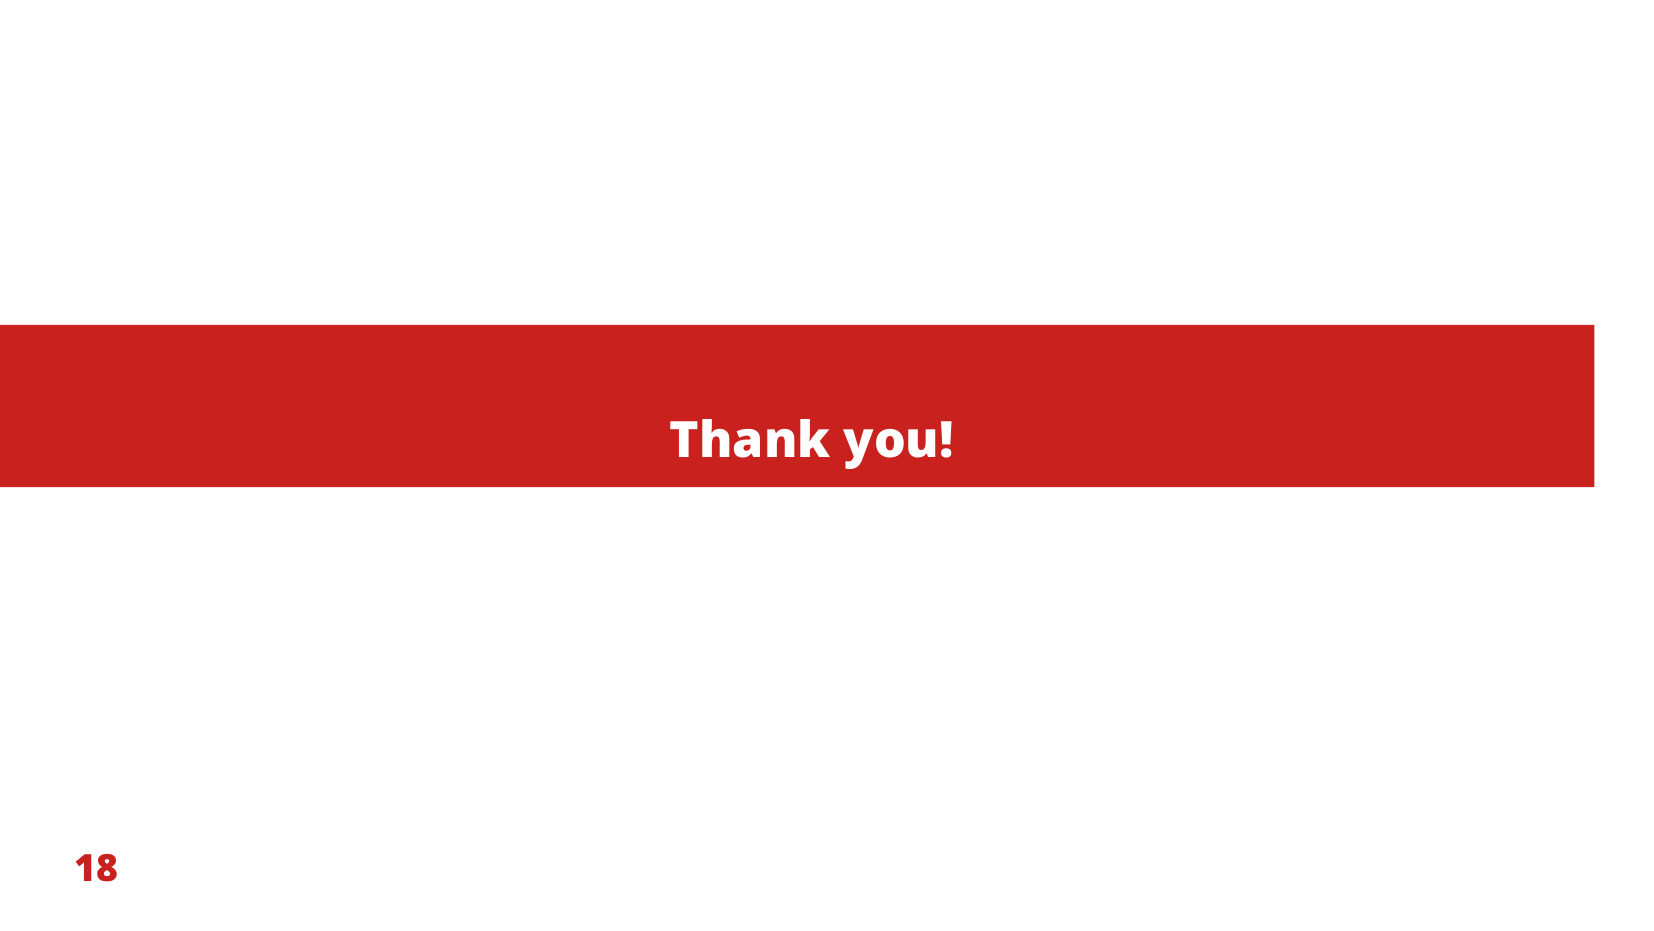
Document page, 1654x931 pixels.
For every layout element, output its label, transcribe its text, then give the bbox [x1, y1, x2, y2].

title Thank you! [59, 354, 1565, 473]
